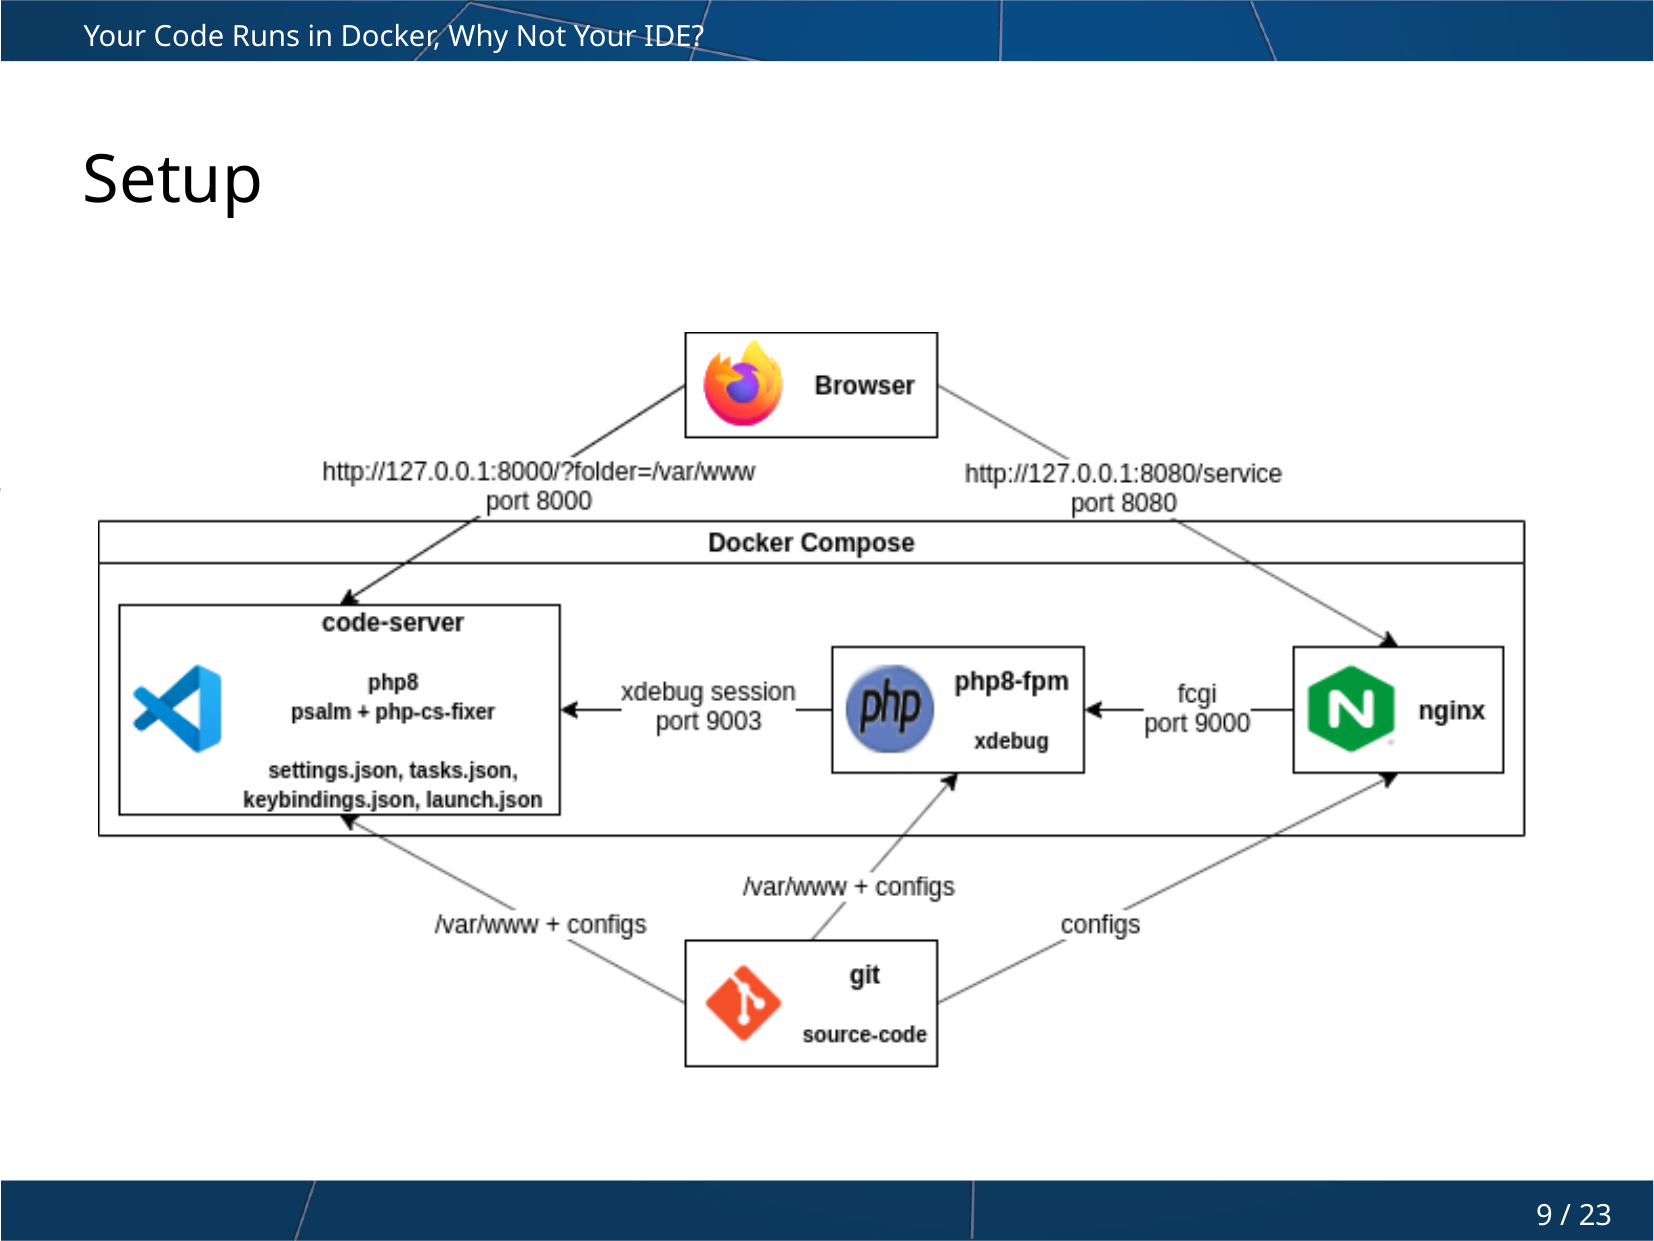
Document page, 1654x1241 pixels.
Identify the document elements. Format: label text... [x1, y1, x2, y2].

title Setup [82, 80, 1571, 273]
picture [0, 0, 1654, 1241]
